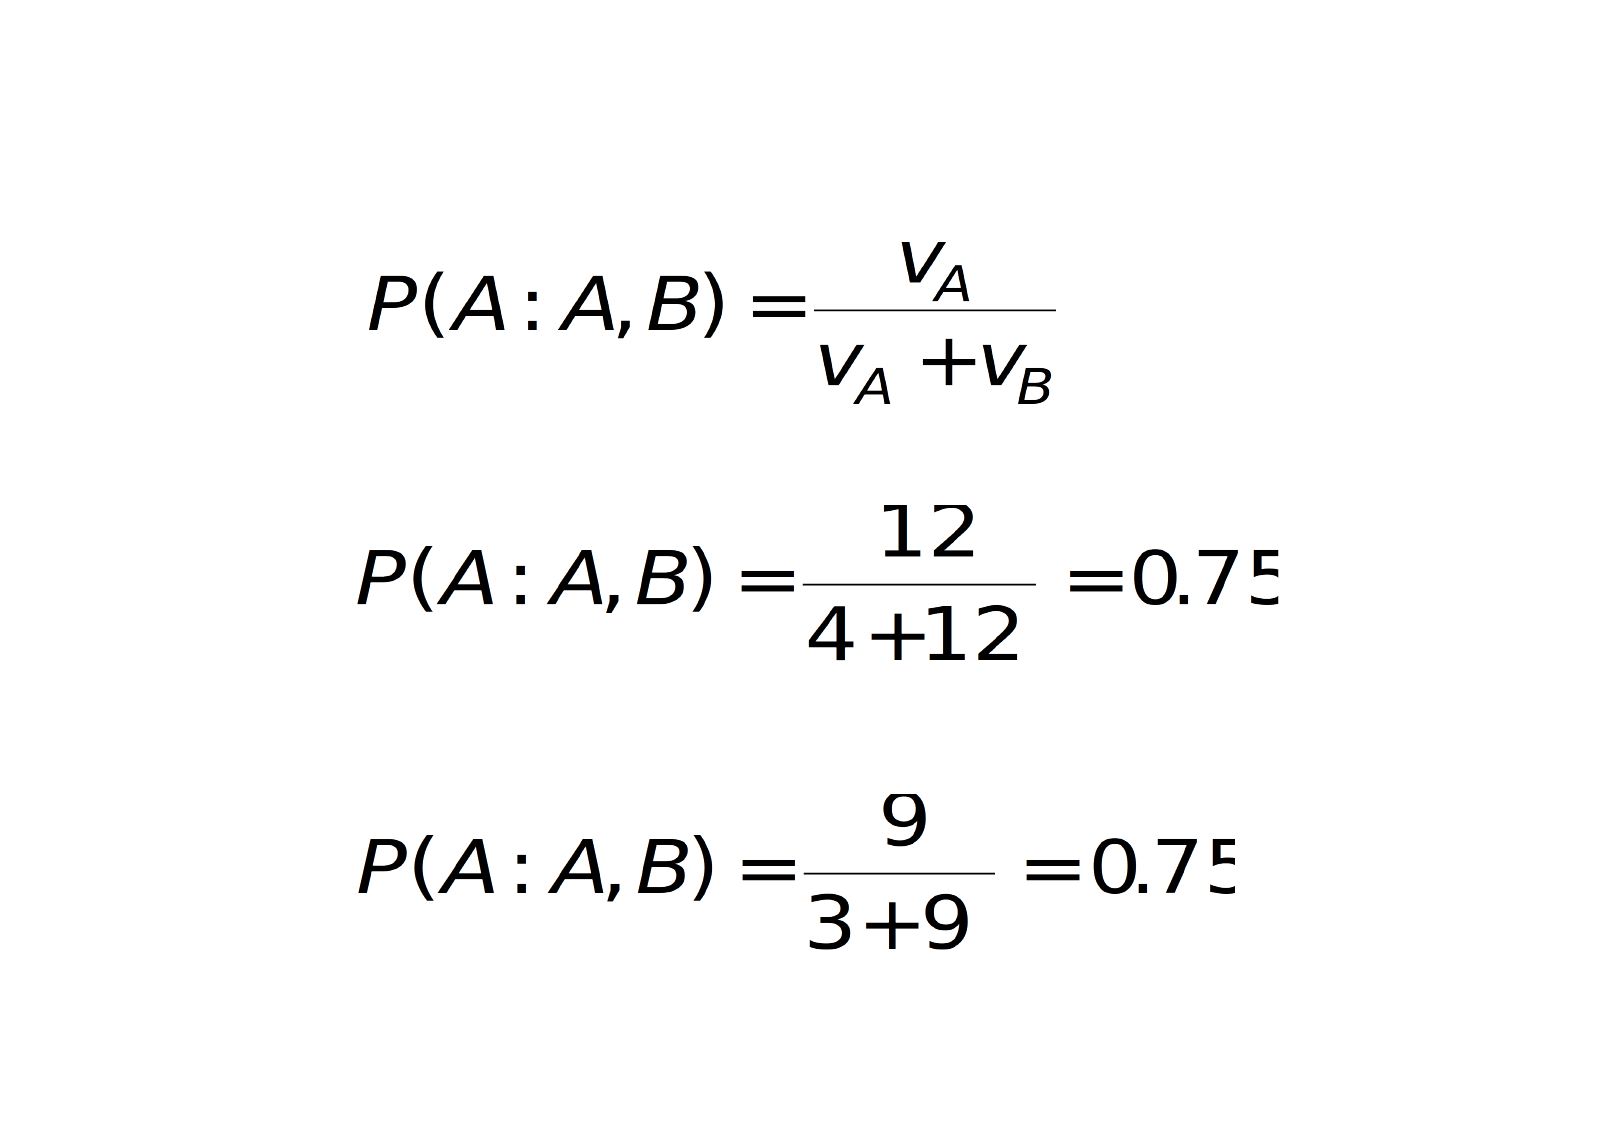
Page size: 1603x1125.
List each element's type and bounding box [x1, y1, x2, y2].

picture [362, 231, 1128, 447]
picture [350, 505, 1350, 767]
picture [351, 794, 1351, 1060]
